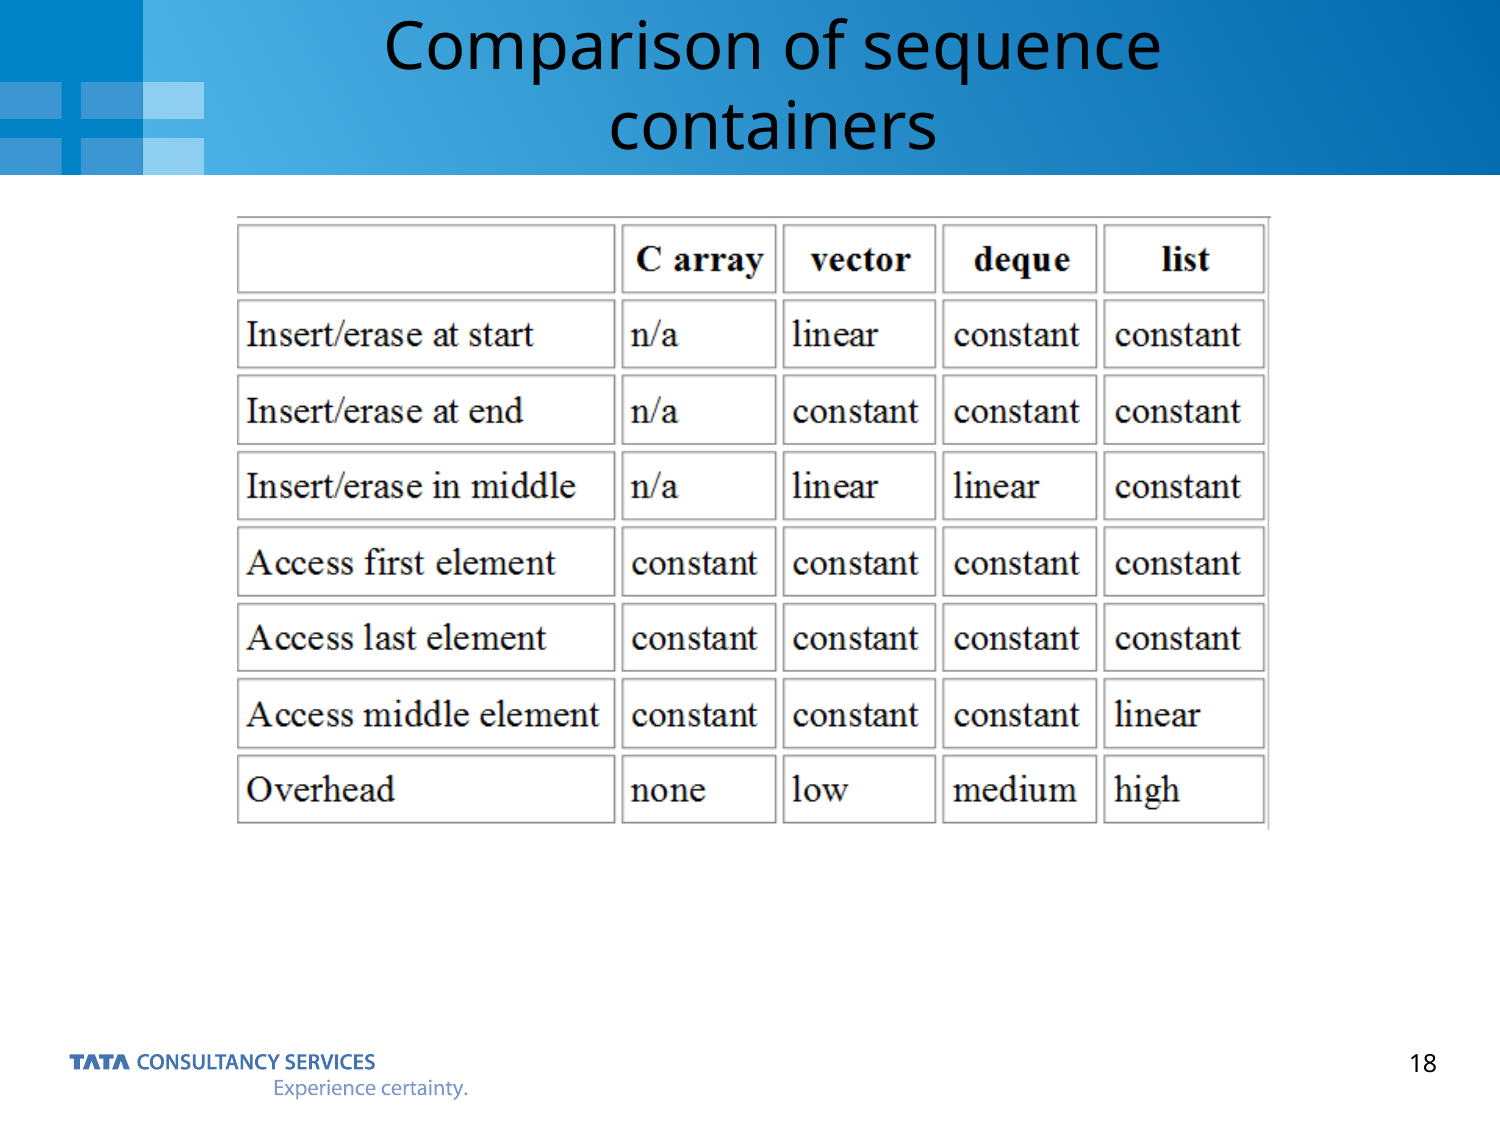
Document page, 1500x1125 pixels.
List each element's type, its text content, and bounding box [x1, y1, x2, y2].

text_box Comparison of sequence containers [200, 1, 1347, 166]
picture [237, 215, 1271, 830]
